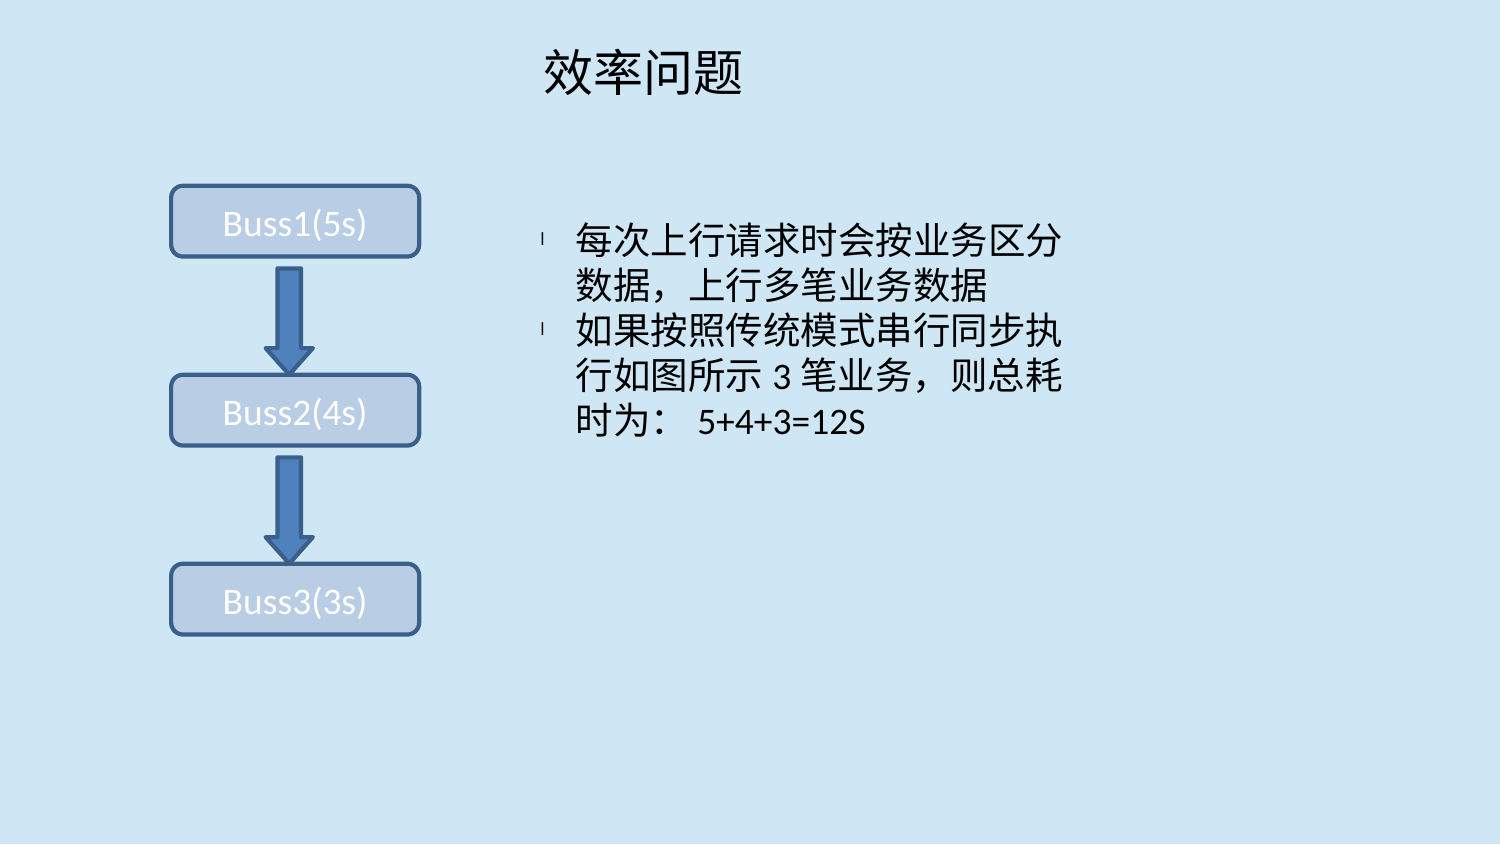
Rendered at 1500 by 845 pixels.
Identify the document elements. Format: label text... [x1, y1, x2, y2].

text_box Buss2(4s) [171, 374, 420, 446]
text_box Buss1(5s) [171, 185, 420, 257]
title 效率问题 [135, 33, 1152, 103]
text_box Buss3(3s) [171, 563, 420, 635]
text_box 每次上行请求时会按业务区分数据，上行多笔业务数据 如果按照传统模式串行同步执行如图所示3笔业务，则总耗时为：5+4+3=12S [525, 209, 1081, 450]
text_box [265, 457, 313, 564]
text_box [265, 268, 313, 375]
